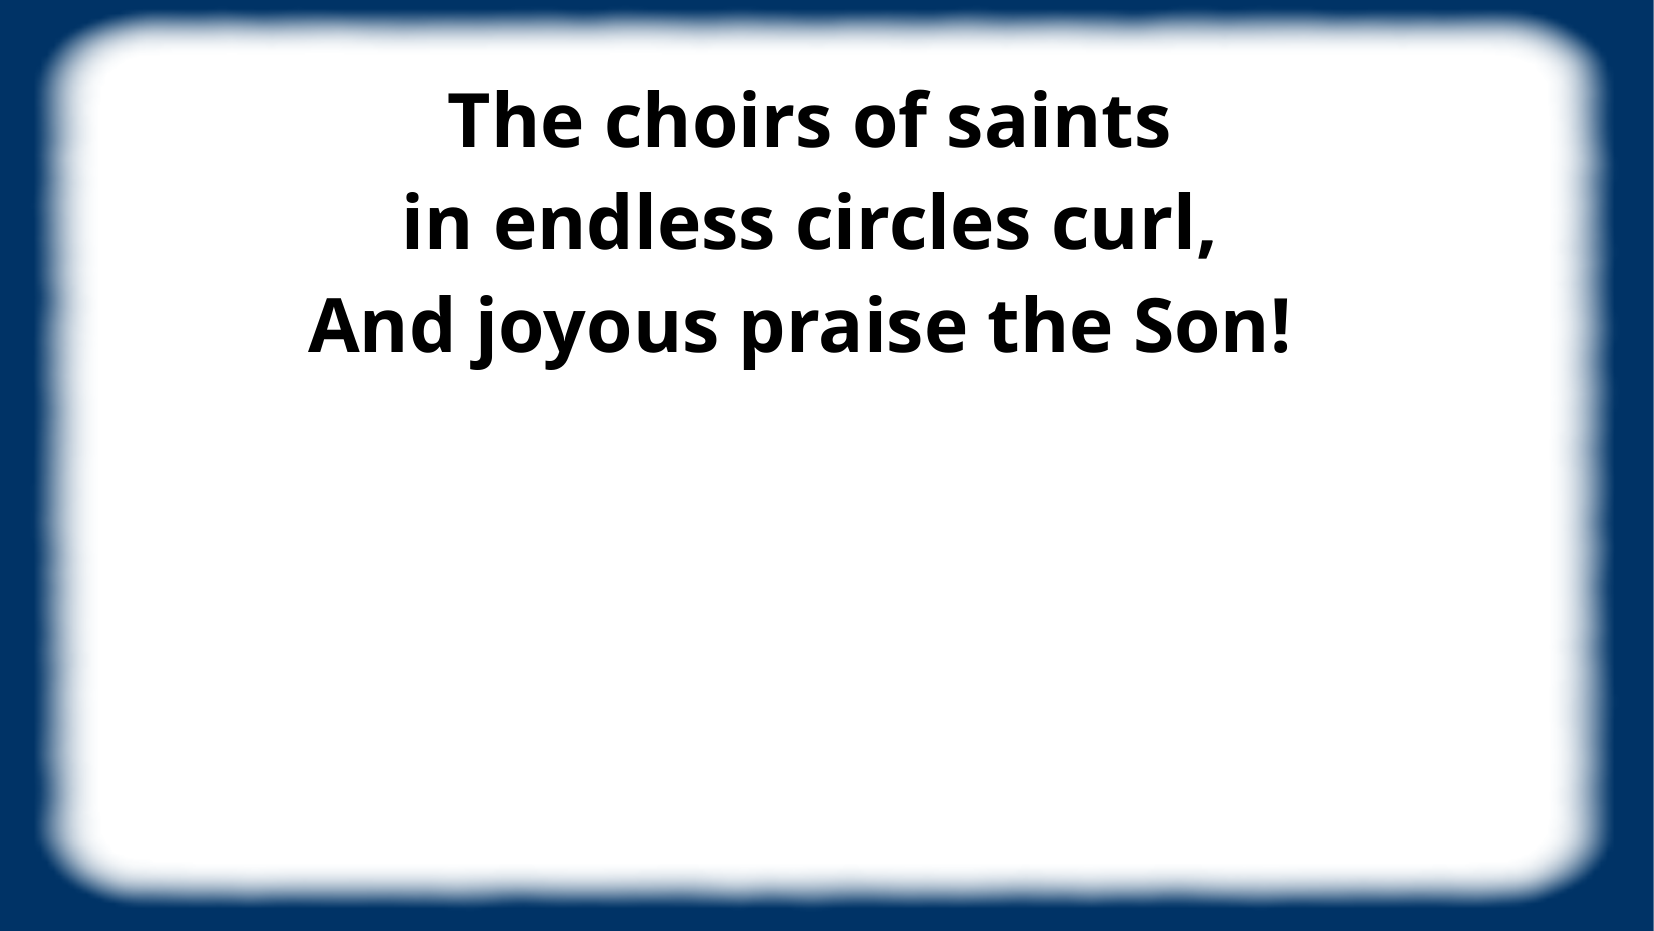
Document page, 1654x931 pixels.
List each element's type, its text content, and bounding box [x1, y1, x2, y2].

picture [0, 0, 1654, 931]
text_box The choirs of saints in endless circles curl, And joyous praise the Son! [120, 60, 1501, 406]
